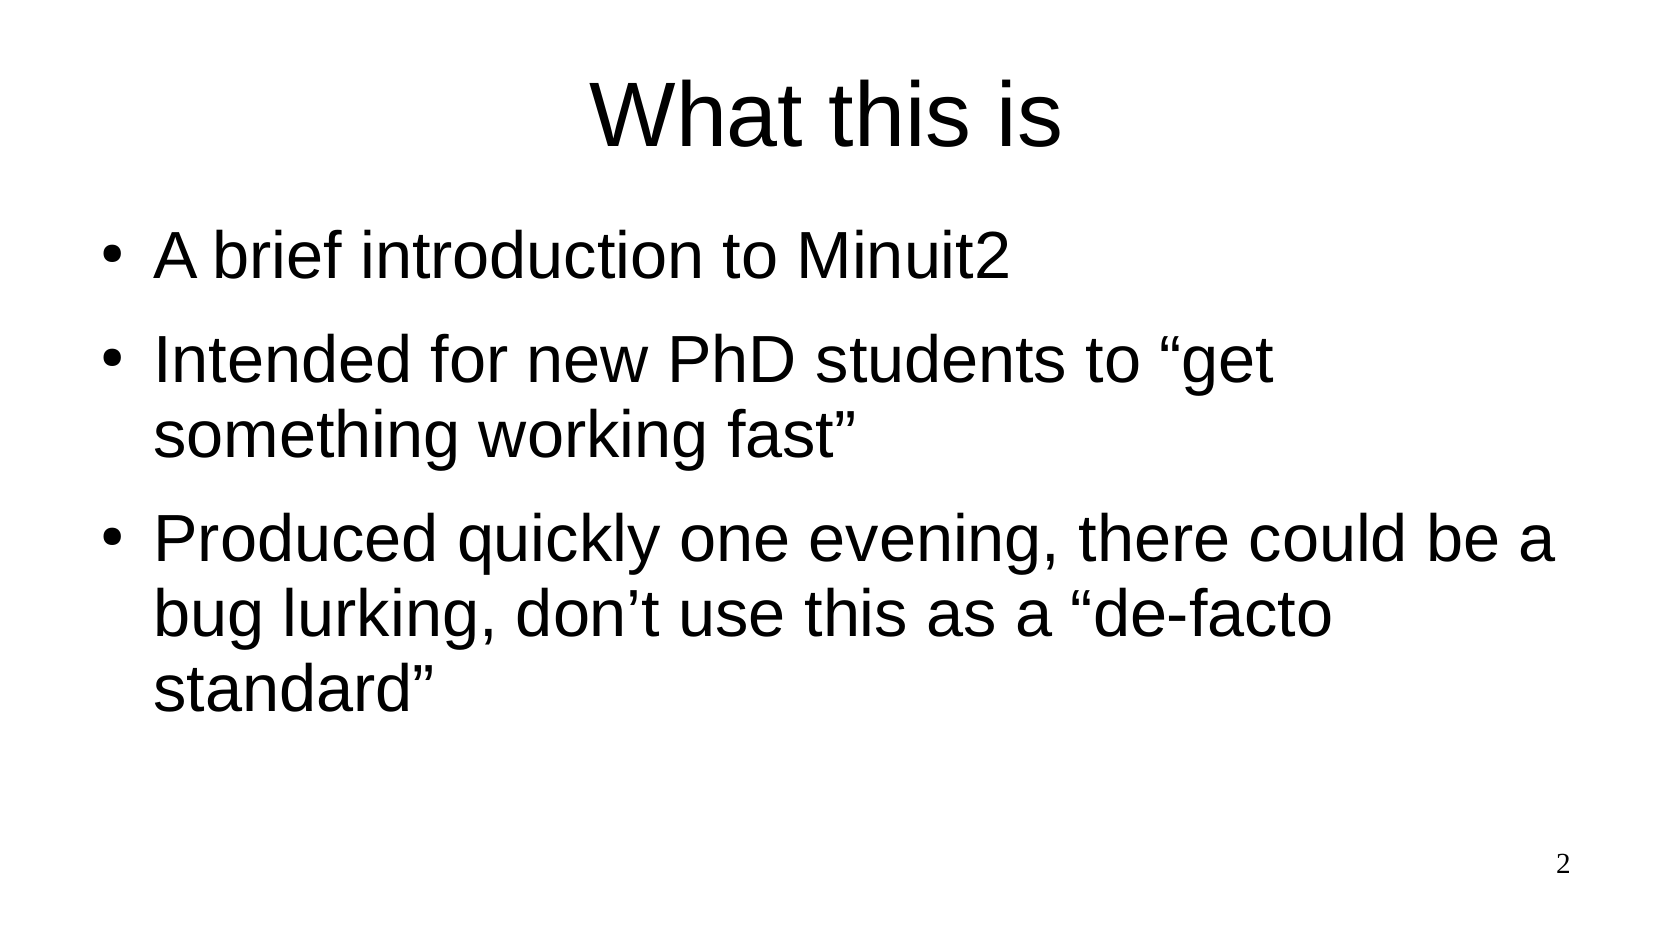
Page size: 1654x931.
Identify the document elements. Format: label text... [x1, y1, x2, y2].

list A brief introduction to Minuit2 Intended for new PhD students to “get something working fast” Produced quickly one evening, there could be a bug lurking, don’t use this as a “de-facto standard” [82, 217, 1571, 758]
title What this is [82, 37, 1571, 193]
